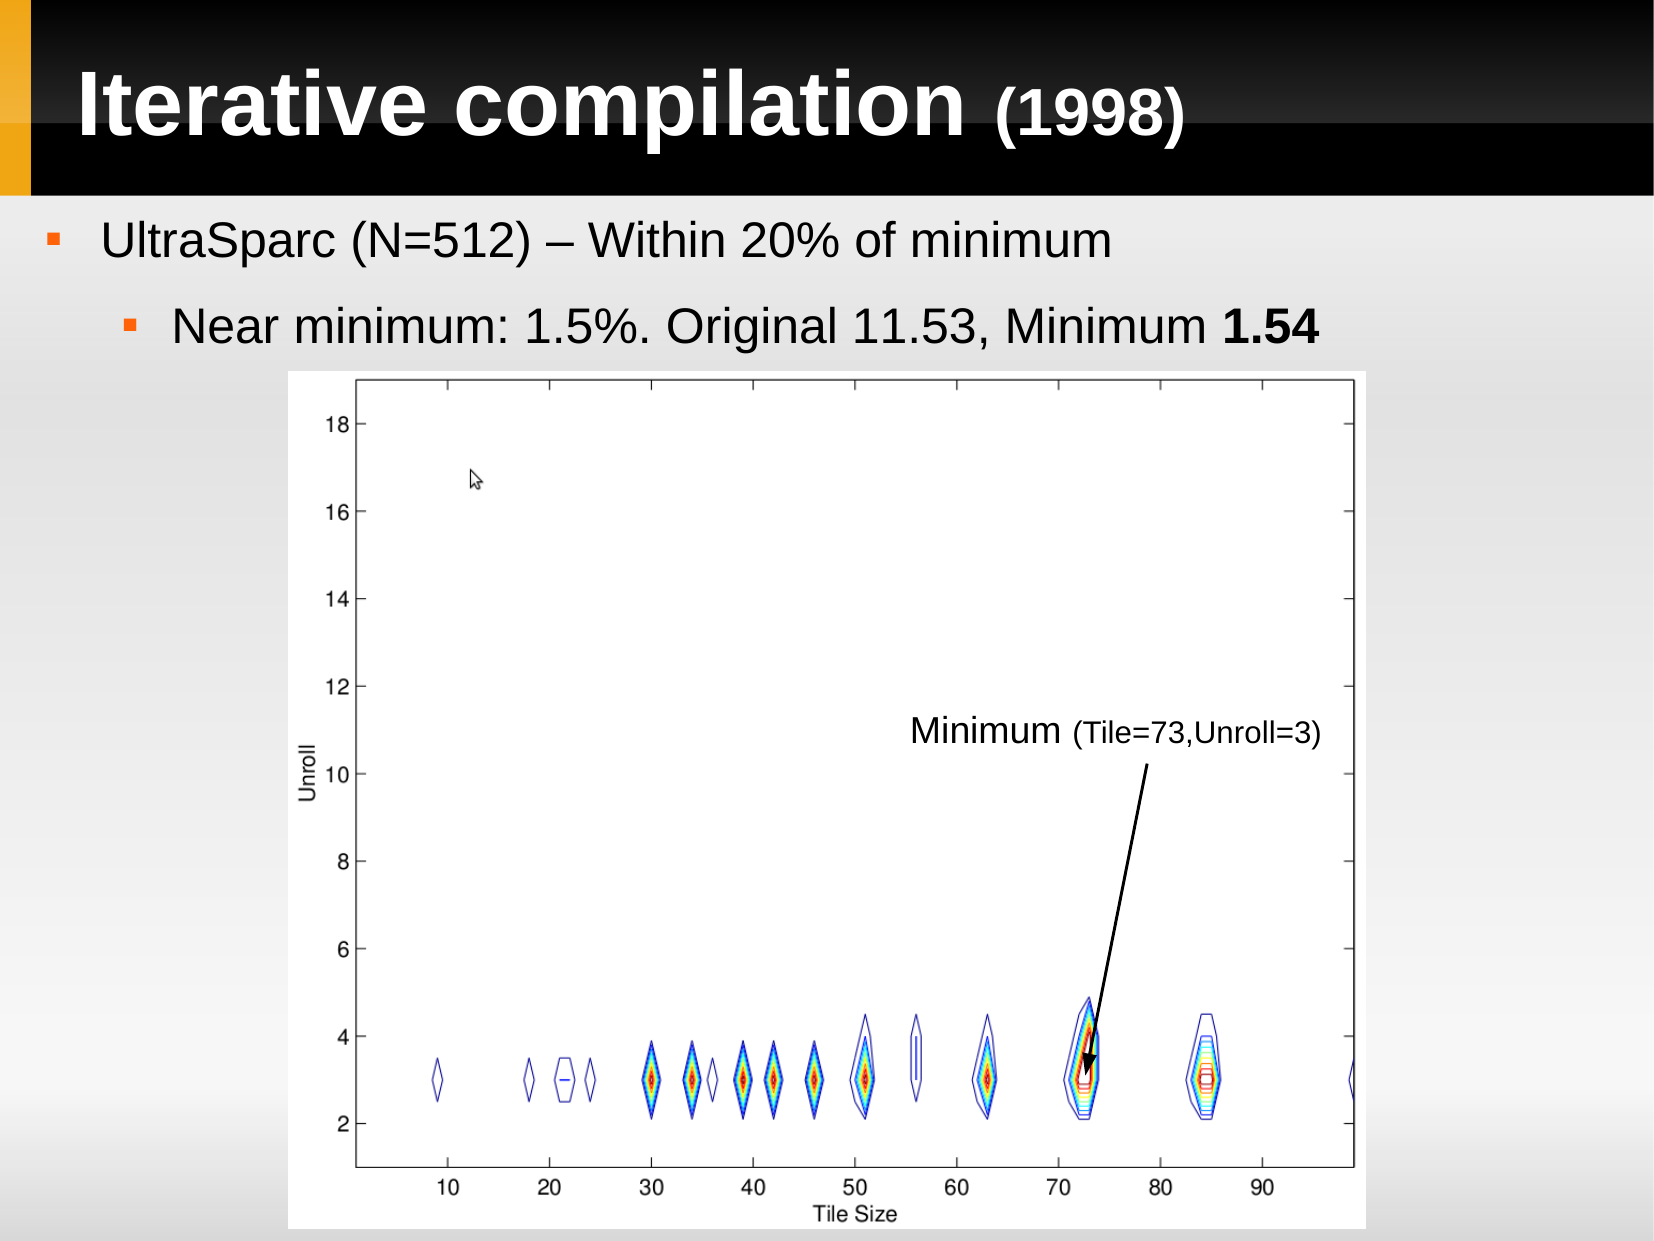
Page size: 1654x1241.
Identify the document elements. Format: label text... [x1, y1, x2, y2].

title Iterative compilation (1998) [76, 7, 1625, 200]
list UltraSparc (N=512) – Within 20% of minimum Near minimum: 1.5%. Original 11.53, Minimum 1.54 [29, 212, 1595, 369]
text_box Minimum (Tile=73,Unroll=3) [895, 702, 1338, 764]
picture [0, 0, 1654, 1241]
